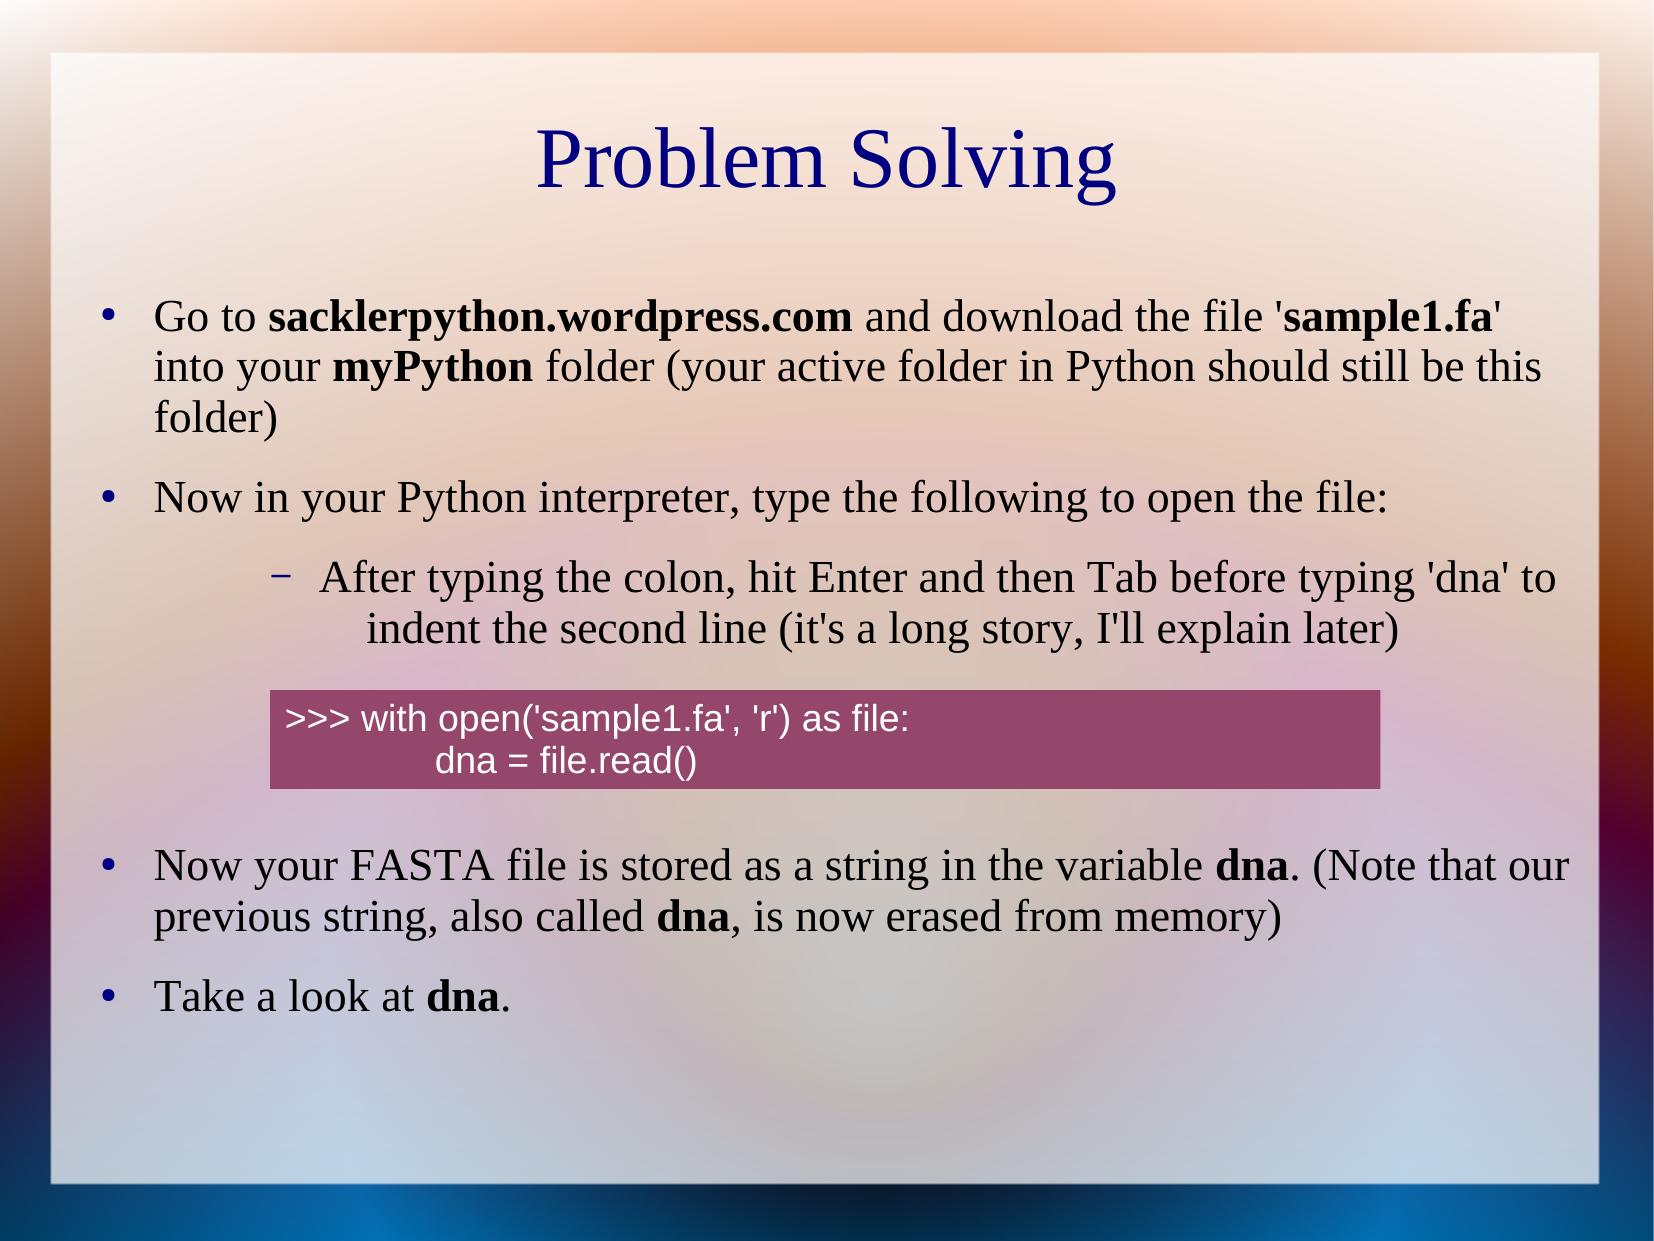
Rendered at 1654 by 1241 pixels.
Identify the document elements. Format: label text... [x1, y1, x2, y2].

picture [0, 0, 1654, 1241]
list Now your FASTA file is stored as a string in the variable dna. (Note that our previous string, also called dna, is now erased from memory) Take a look at dna. [82, 840, 1571, 1183]
title Problem Solving [82, 55, 1571, 263]
text_box >>> with open('sample1.fa', 'r') as file: dna = file.read() [270, 690, 1381, 789]
list Go to sacklerpython.wordpress.com and download the file 'sample1.fa' into your myPython folder (your active folder in Python should still be this folder) Now in your Python interpreter, type the following to open the file: After typing the colon, hit Enter and then Tab before typing 'dna' to indent the second line (it's a long story, I'll explain later) [82, 290, 1571, 654]
